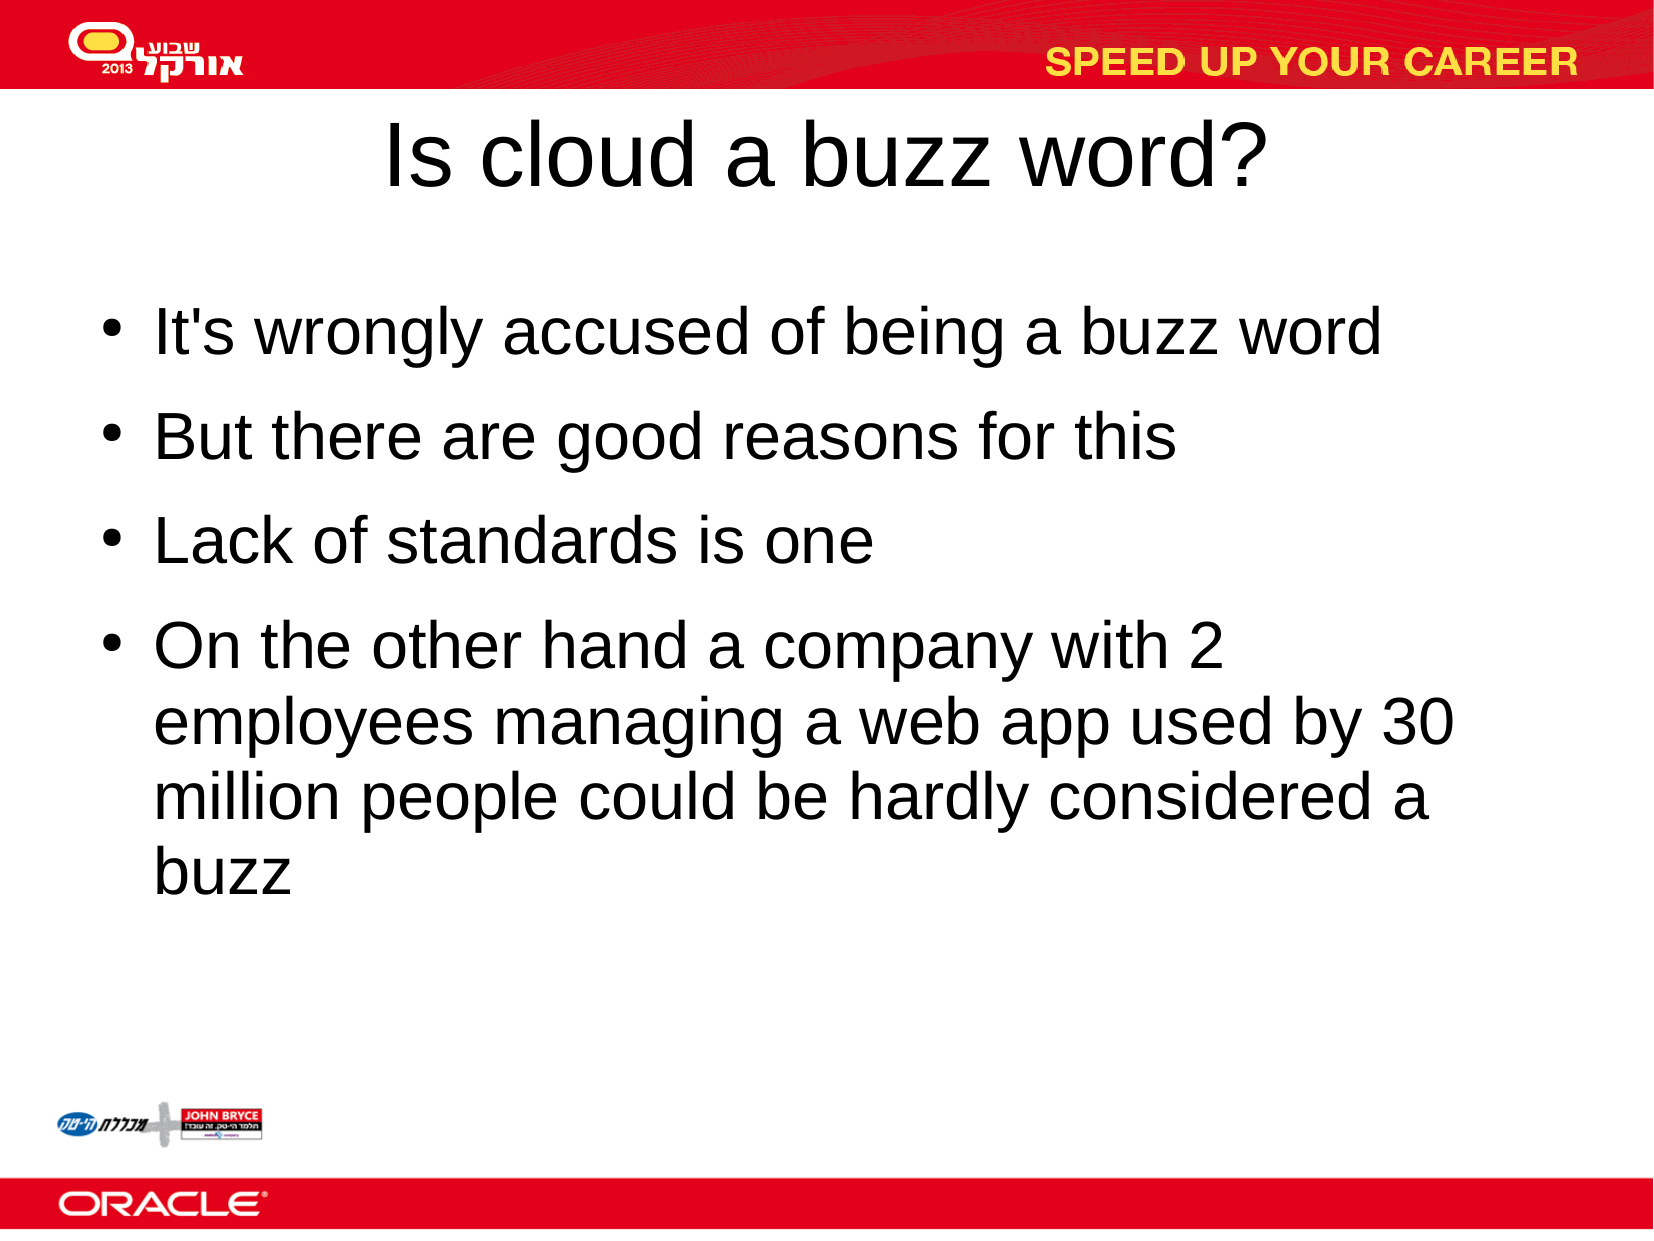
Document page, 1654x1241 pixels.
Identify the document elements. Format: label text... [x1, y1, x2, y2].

picture [0, 1087, 1653, 1240]
title Is cloud a buzz word? [82, 49, 1571, 257]
list It's wrongly accused of being a buzz word But there are good reasons for this Lack of standards is one On the other hand a company with 2 employees managing a web app used by 30 million people could be hardly considered a buzz [82, 290, 1538, 1010]
picture [0, 0, 1654, 89]
